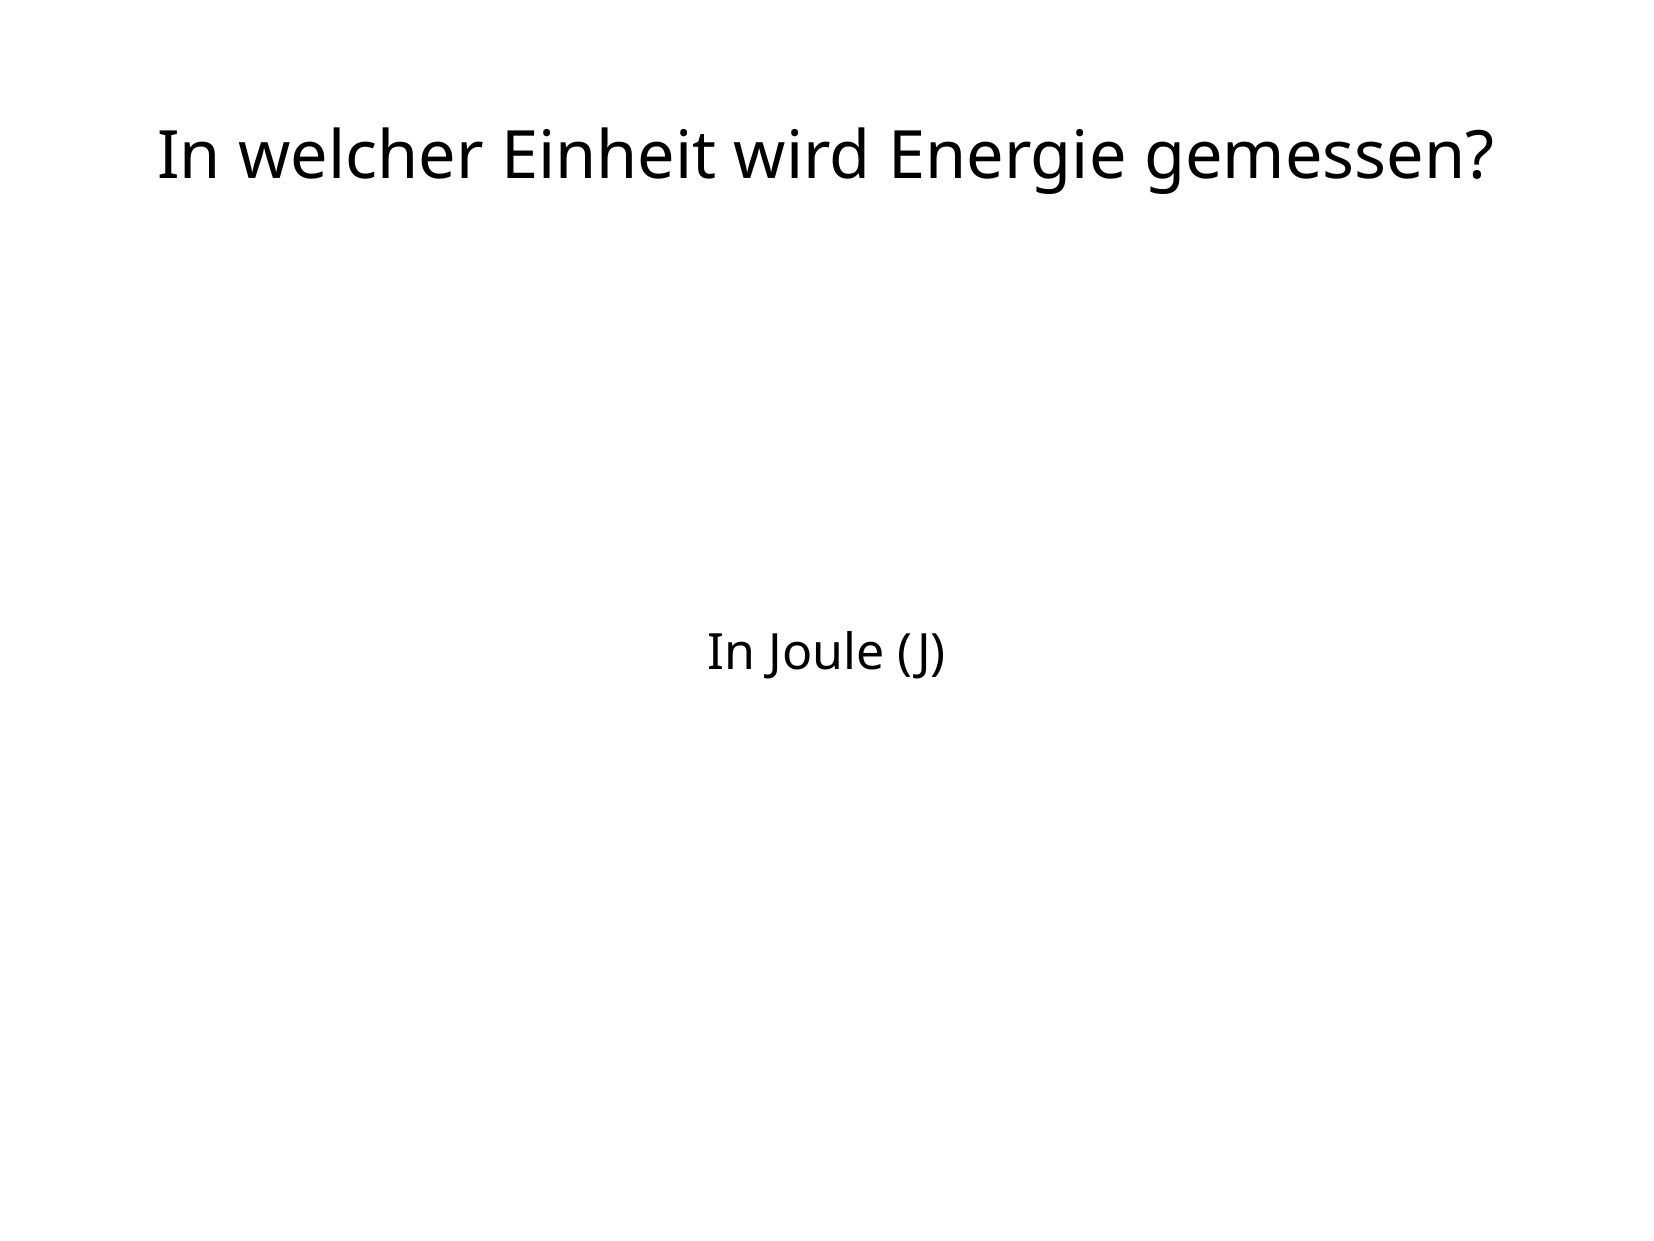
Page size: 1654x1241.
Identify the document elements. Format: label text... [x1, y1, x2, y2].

title In welcher Einheit wird Energie gemessen? [82, 49, 1571, 257]
subtitle In Joule (J) [82, 290, 1571, 1010]
